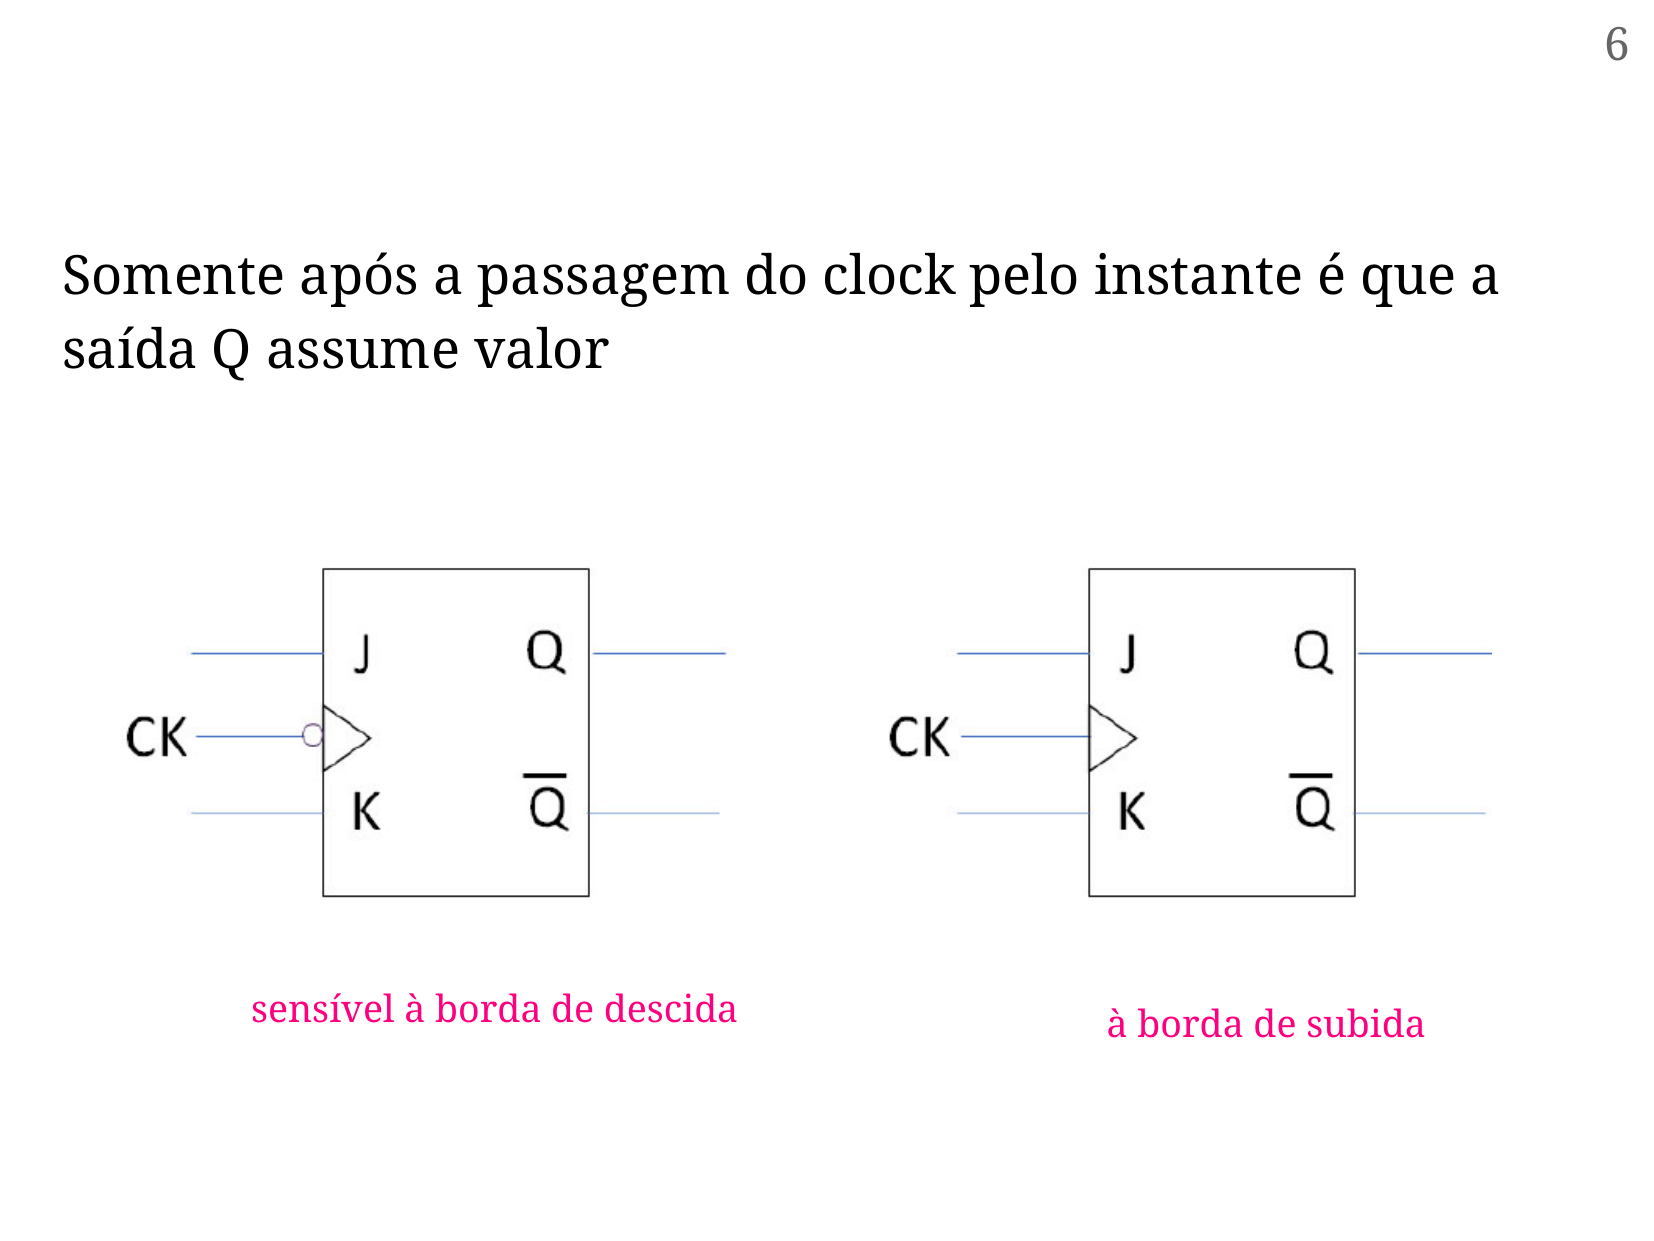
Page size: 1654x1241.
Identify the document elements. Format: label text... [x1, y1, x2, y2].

picture [121, 556, 1492, 902]
list Somente após a passagem do clock pelo instante é que a saída Q assume valor [59, 236, 1595, 1211]
text_box à borda de subida [1091, 990, 1462, 1108]
text_box sensível à borda de descida [236, 975, 754, 1042]
